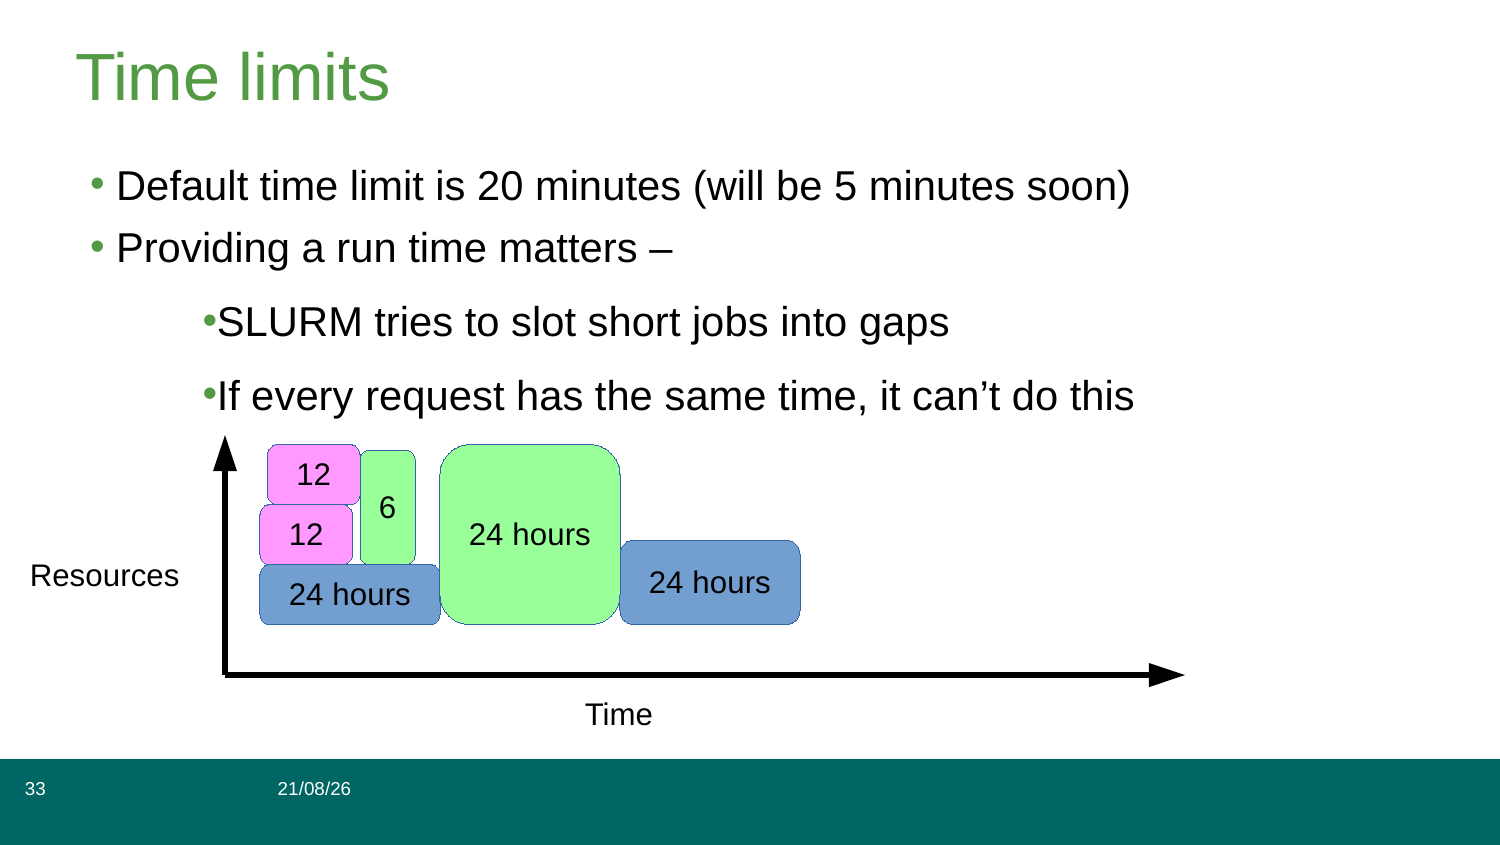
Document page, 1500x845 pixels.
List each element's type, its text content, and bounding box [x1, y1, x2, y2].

text_box 12 [267, 444, 361, 505]
text_box <number> [24, 776, 76, 799]
text_box Time [570, 690, 668, 740]
text_box Resources [15, 550, 196, 601]
text_box 24 hours [439, 444, 621, 625]
text_box 24 hours [619, 540, 801, 625]
list Default time limit is 20 minutes (will be 5 minutes soon) Providing a run time matters – SLURM tries to slot short jobs into gaps If every request has the same time, it can’t do this [90, 158, 1463, 483]
title Time limits [75, 33, 1425, 175]
text_box 6 [360, 450, 416, 564]
text_box 12 [259, 504, 353, 565]
text_box 24 hours [259, 564, 441, 625]
text_box 05/05/18 [277, 776, 553, 799]
